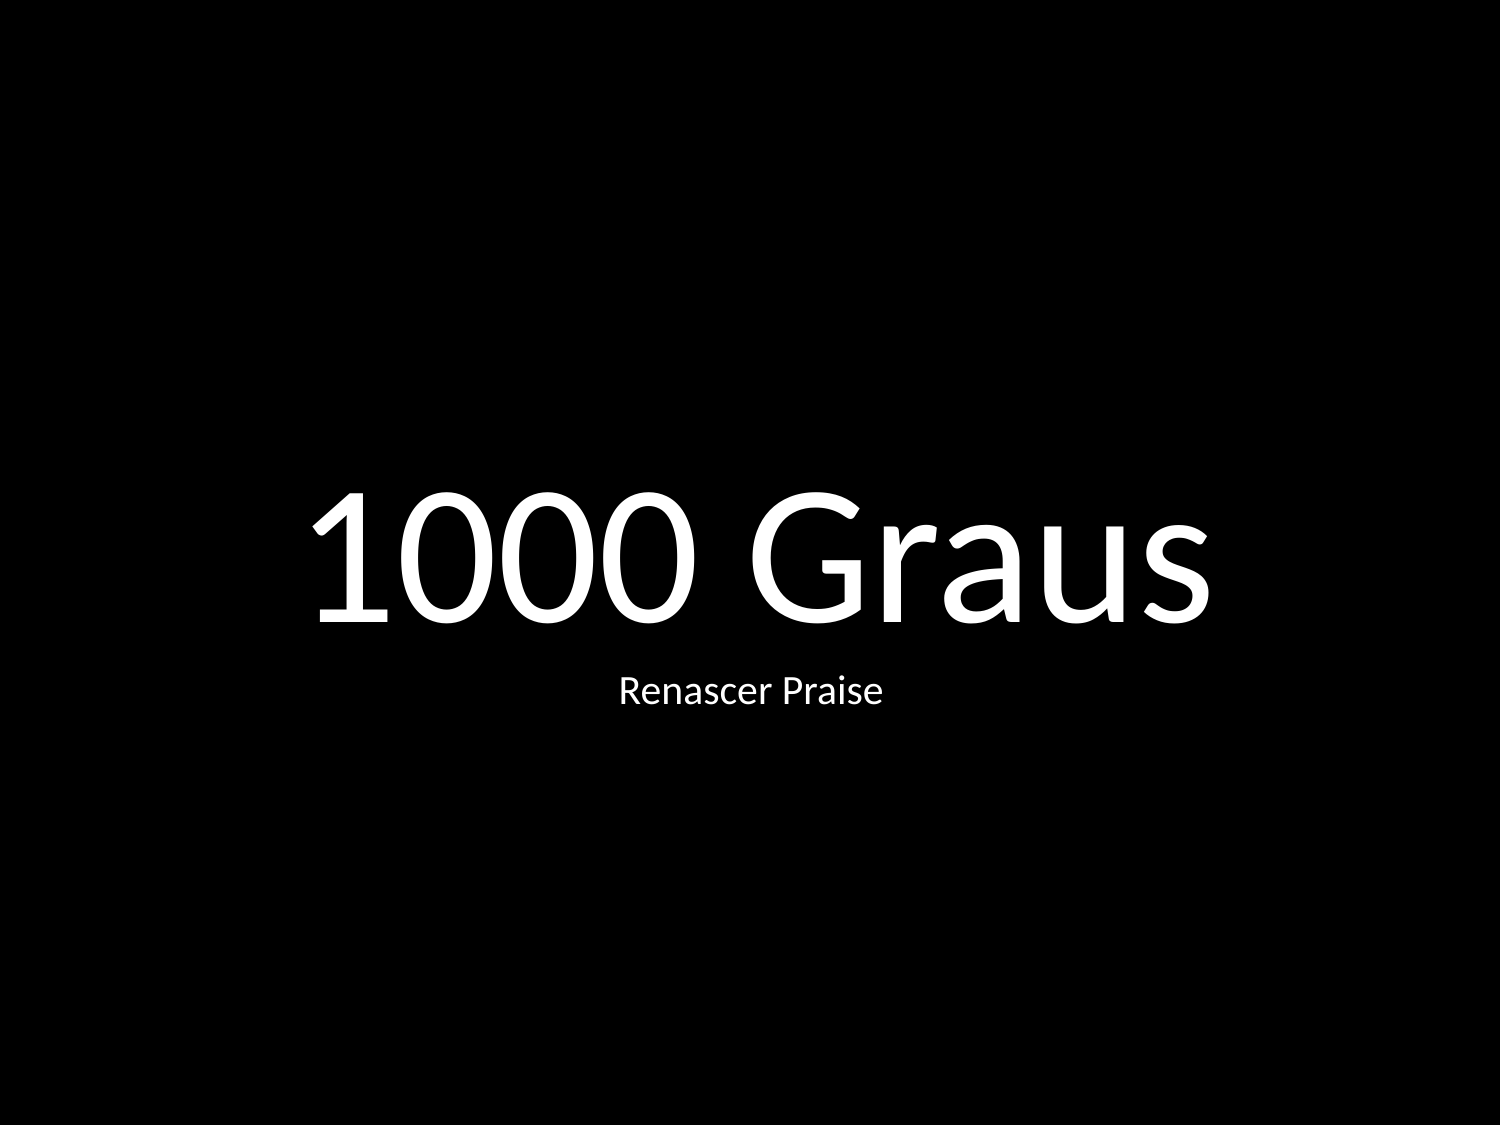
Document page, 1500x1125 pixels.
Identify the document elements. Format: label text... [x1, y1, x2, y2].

title 1000 Graus Renascer Praise [58, 45, 1454, 1090]
